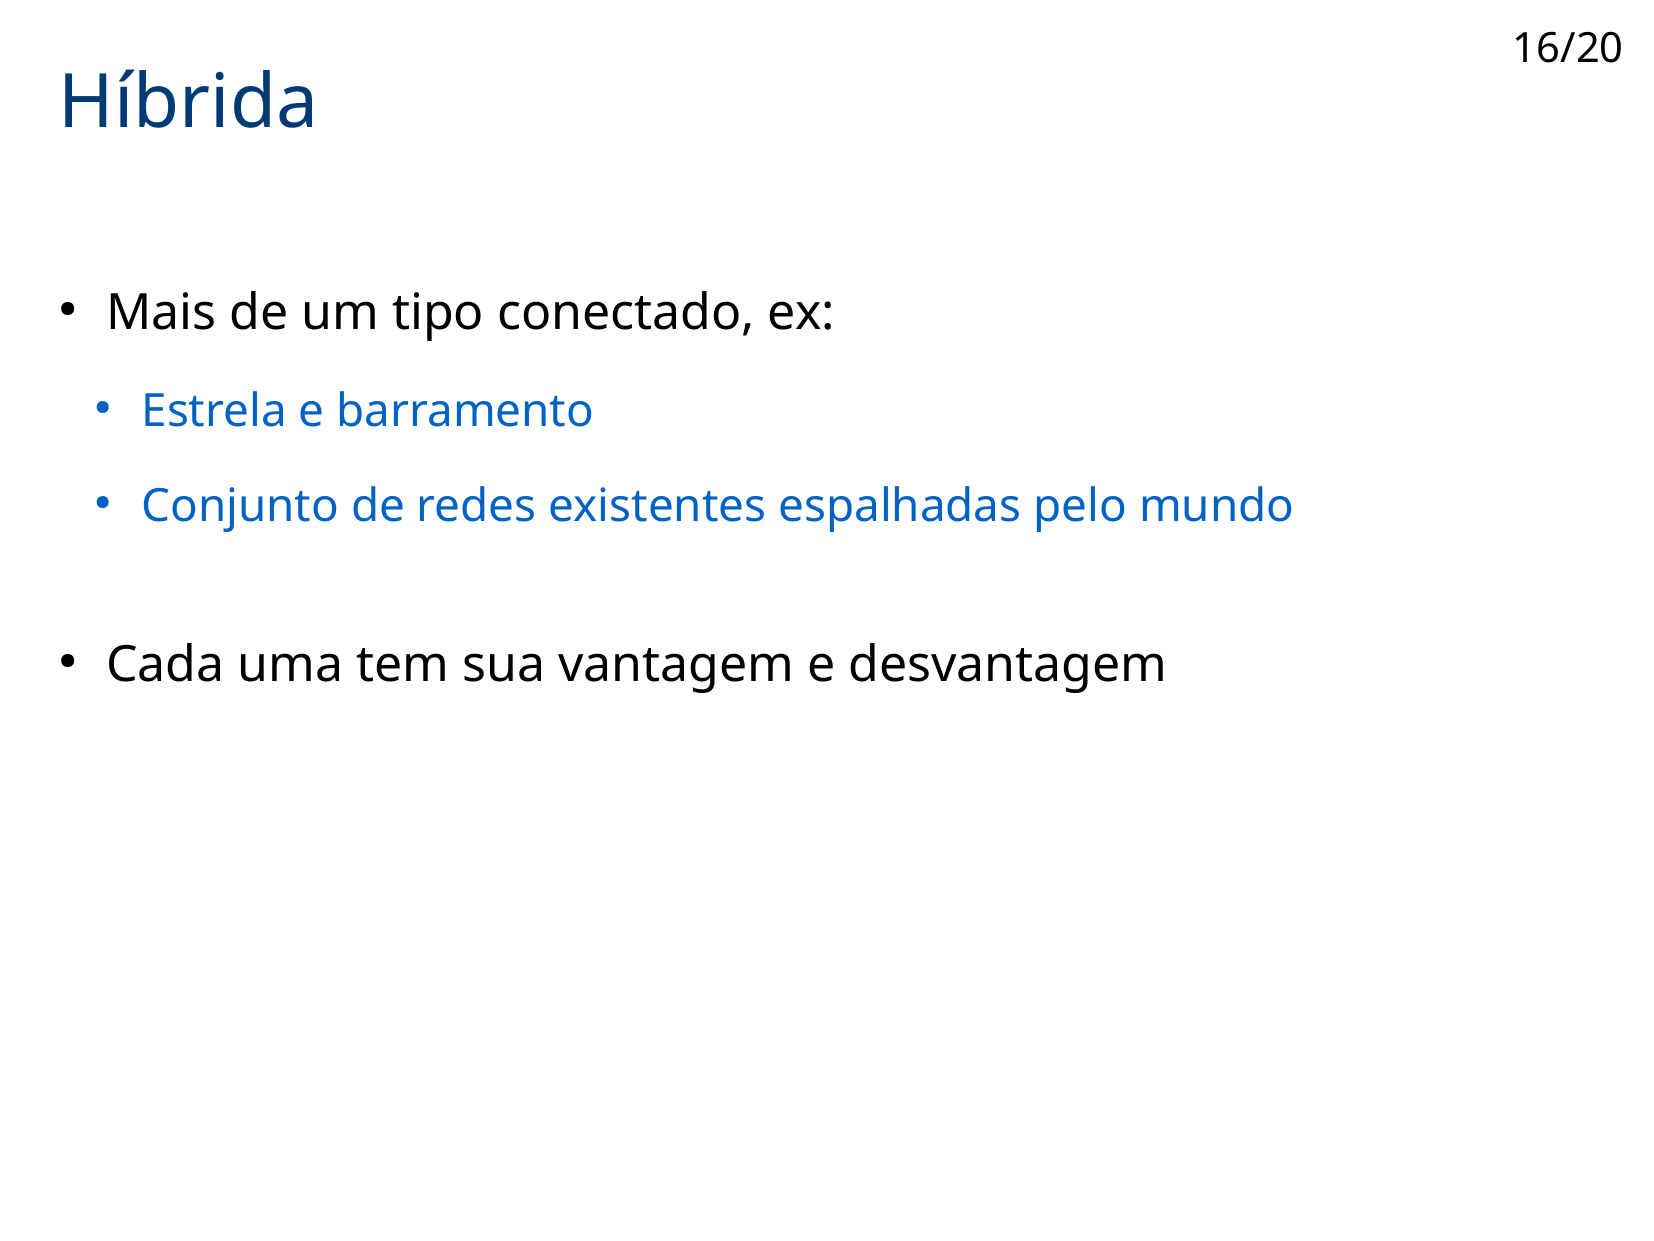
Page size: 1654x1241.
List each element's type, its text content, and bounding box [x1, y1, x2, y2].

list Mais de um tipo conectado, ex: Estrela e barramento Conjunto de redes existentes espalhadas pelo mundo Cada uma tem sua vantagem e desvantagem [59, 265, 1625, 1211]
title Híbrida [59, 47, 1625, 166]
